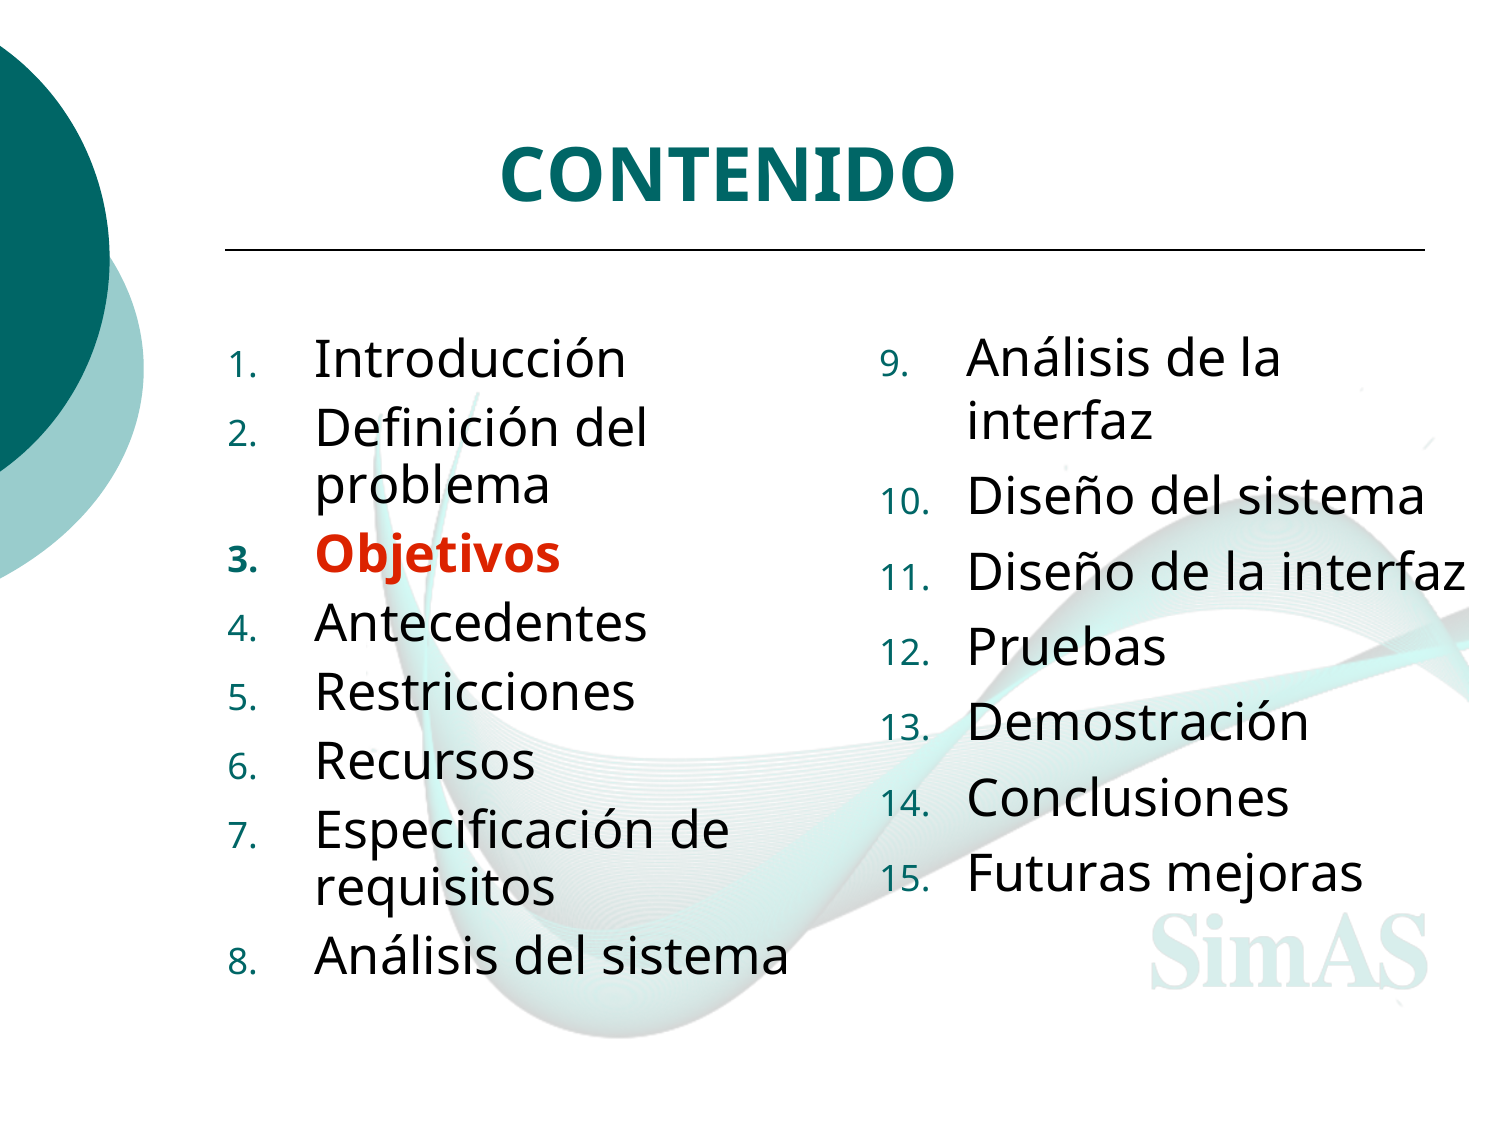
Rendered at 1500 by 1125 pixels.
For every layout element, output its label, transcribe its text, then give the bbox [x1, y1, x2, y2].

title CONTENIDO [484, 118, 1299, 225]
list Análisis de la interfaz Diseño del sistema Diseño de la interfaz Pruebas Demostración Conclusiones Futuras mejoras [864, 317, 1499, 1040]
list Introducción Definición del problema Objetivos Antecedentes Restricciones Recursos Especificación de requisitos Análisis del sistema [212, 325, 863, 1063]
picture [366, 386, 1469, 1040]
